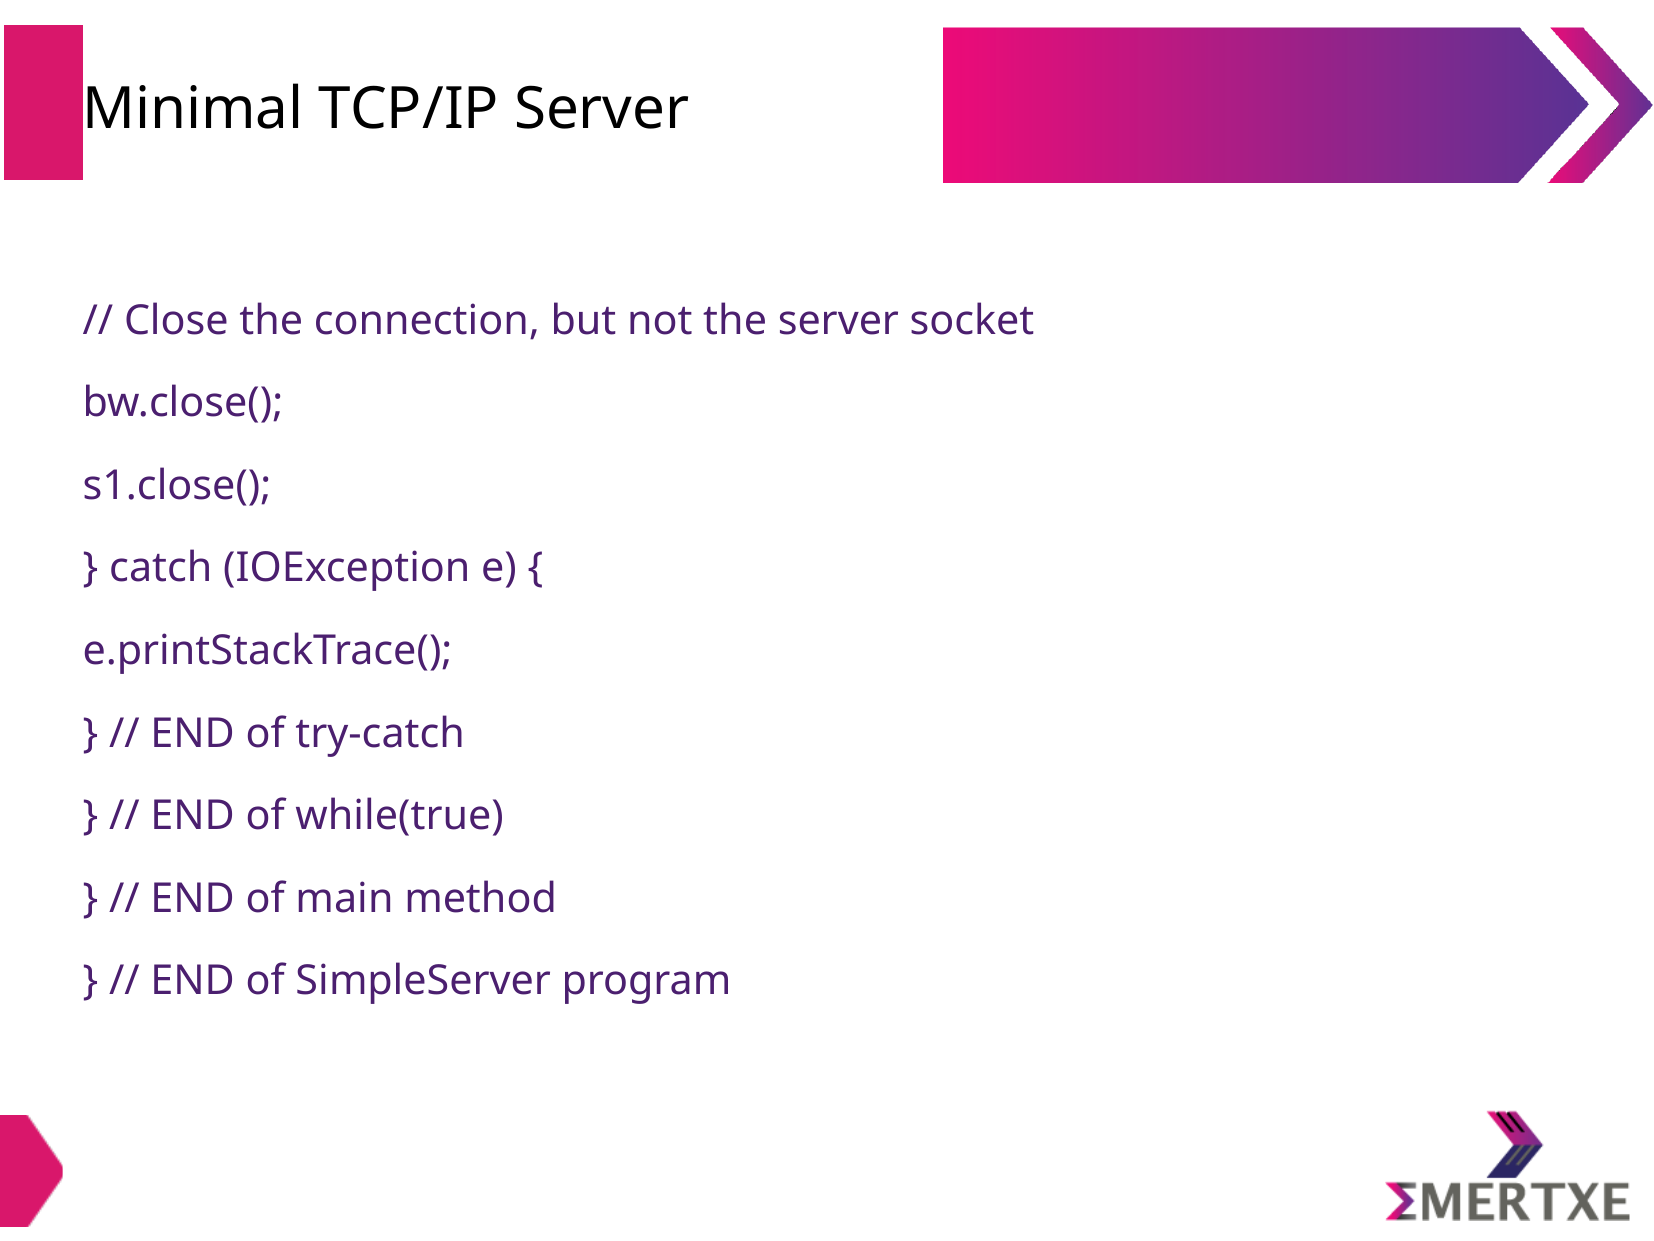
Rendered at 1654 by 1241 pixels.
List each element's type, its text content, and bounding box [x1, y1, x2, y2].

title Minimal TCP/IP Server [82, 2, 1571, 210]
list // Close the connection, but not the server socket bw.close(); s1.close(); } catch (IOException e) { e.printStackTrace(); } // END of try-catch } // END of while(true) } // END of main method } // END of SimpleServer program [82, 290, 1571, 1010]
picture [1571, 27, 1653, 183]
picture [1385, 1107, 1631, 1221]
